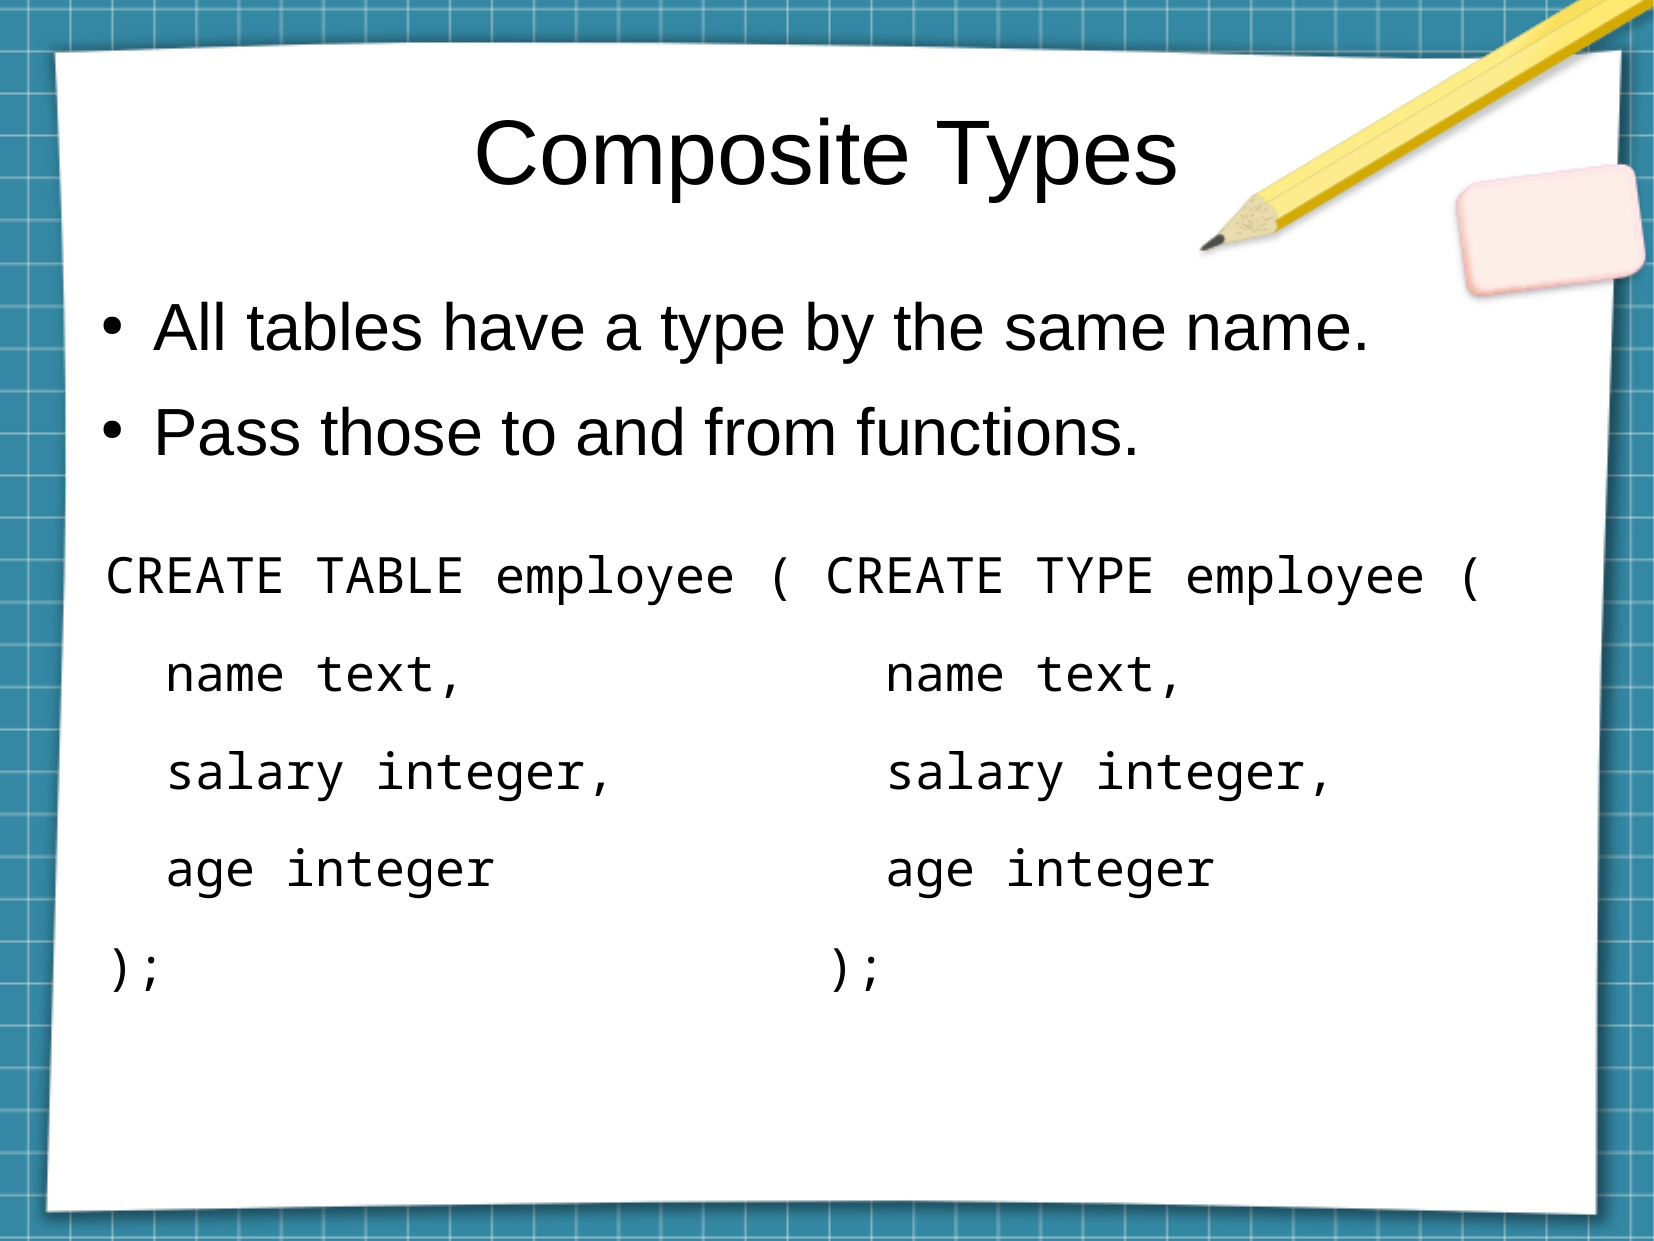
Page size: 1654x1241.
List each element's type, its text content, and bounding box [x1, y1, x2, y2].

list CREATE TABLE employee ( name text, salary integer, age integer ); [105, 540, 811, 1021]
title Composite Types [82, 49, 1571, 257]
picture [0, 0, 1654, 1241]
list CREATE TYPE employee ( name text, salary integer, age integer ); [825, 540, 1561, 1021]
list All tables have a type by the same name. Pass those to and from functions. [82, 290, 1571, 634]
